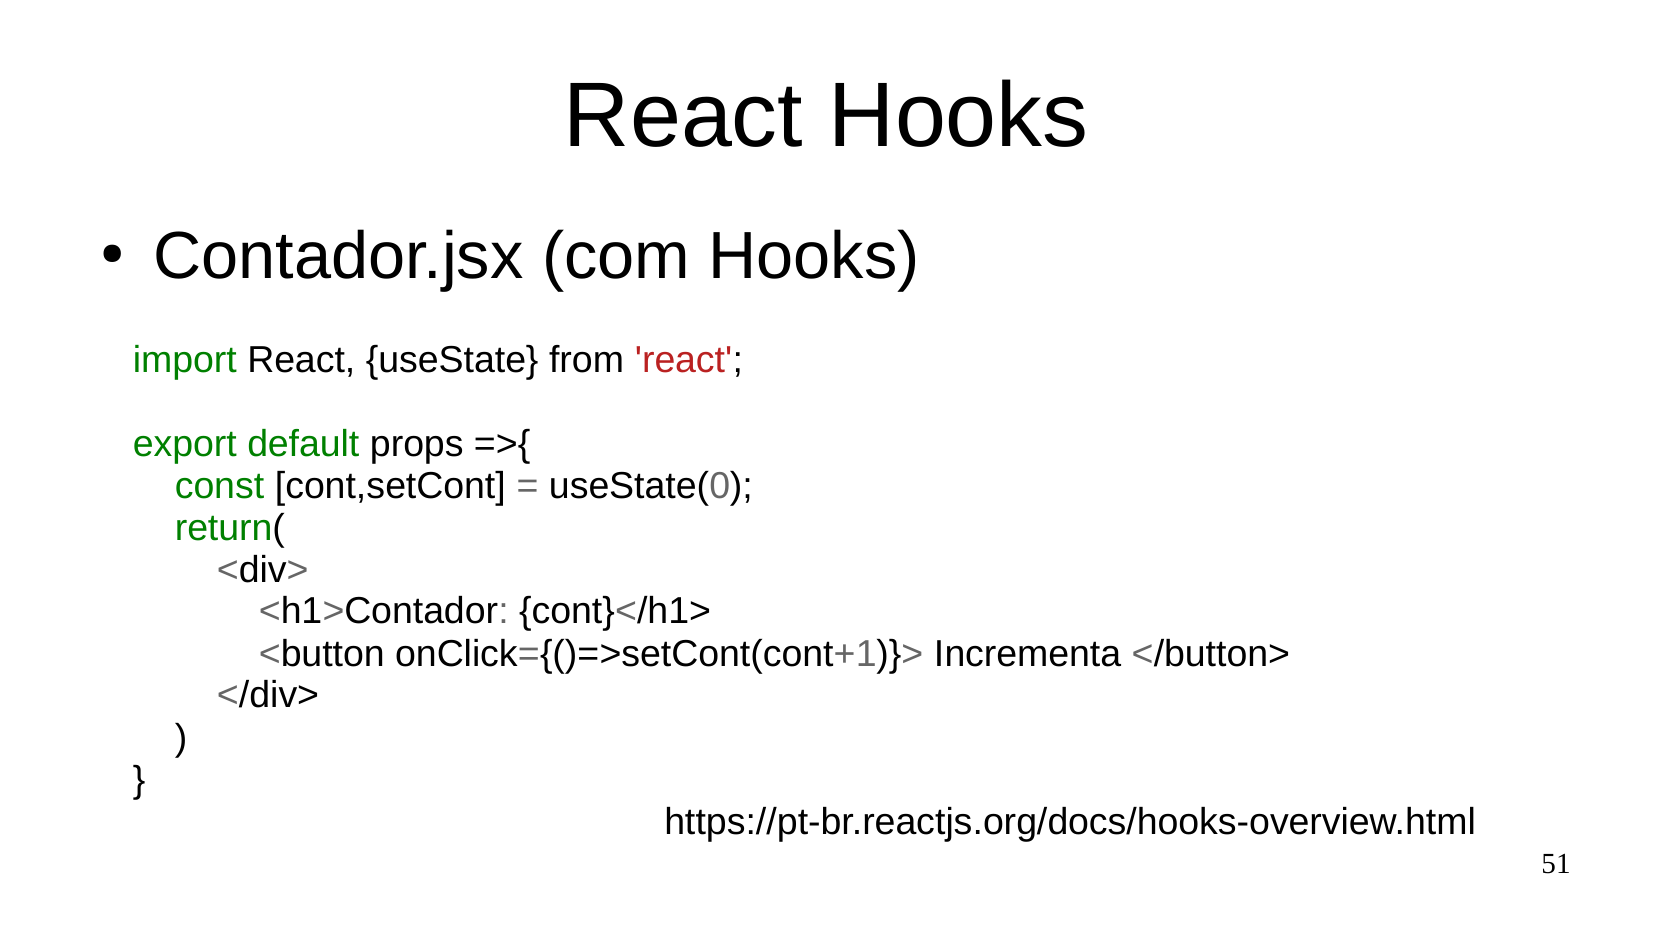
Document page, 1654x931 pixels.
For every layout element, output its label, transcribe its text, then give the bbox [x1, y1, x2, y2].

text_box import React, {useState} from 'react'; export default props =>{ const [cont,setCont] = useState(0); return( <div> <h1>Contador: {cont}</h1> <button onClick={()=>setCont(cont+1)}> Incrementa </button> </div> ) } [118, 330, 1441, 808]
list Contador.jsx (com Hooks) [82, 217, 1571, 758]
title React Hooks [82, 37, 1571, 193]
text_box https://pt-br.reactjs.org/docs/hooks-overview.html [649, 793, 1492, 851]
